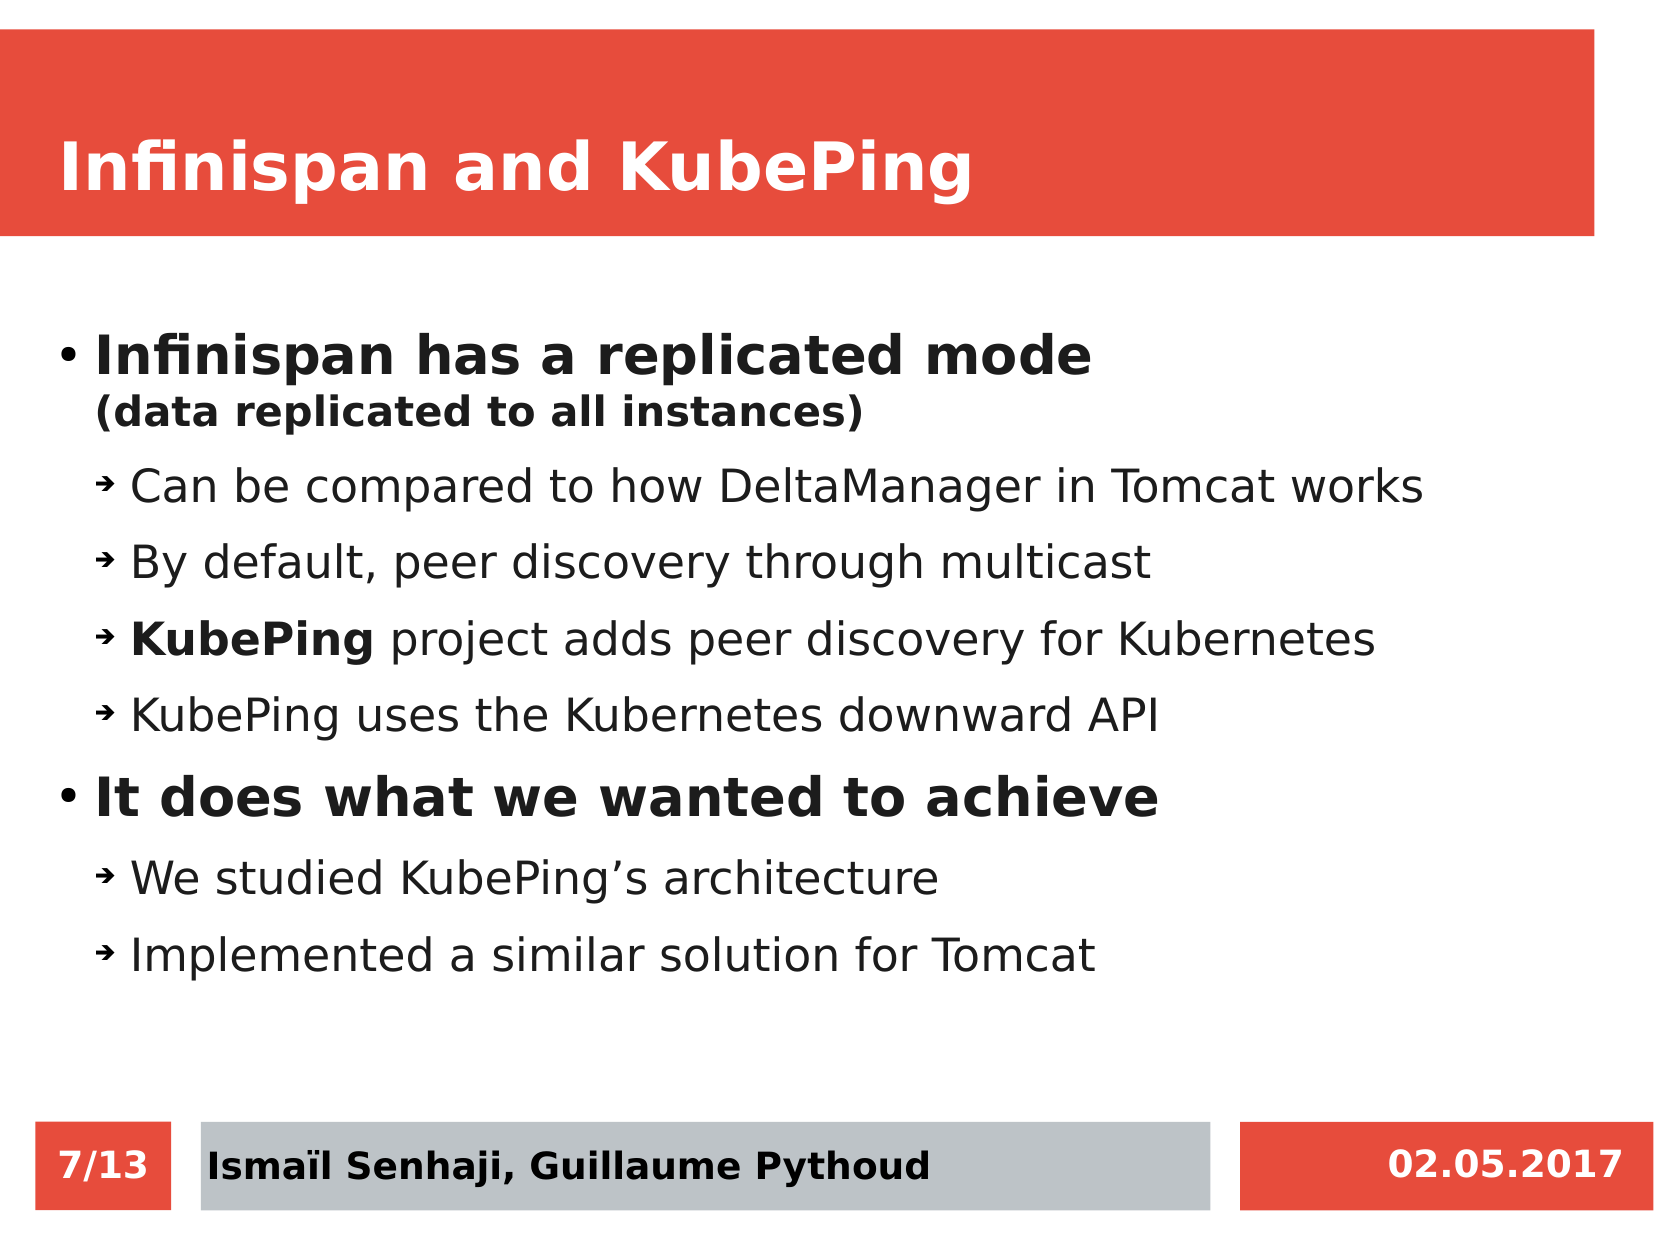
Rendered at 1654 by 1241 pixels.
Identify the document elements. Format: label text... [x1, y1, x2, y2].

title Infinispan and KubePing [58, 58, 1595, 207]
list Infinispan has a replicated mode (data replicated to all instances) Can be compared to how DeltaManager in Tomcat works By default, peer discovery through multicast KubePing project adds peer discovery for Kubernetes KubePing uses the Kubernetes downward API It does what we wanted to achieve We studied KubePing’s architecture Implemented a similar solution for Tomcat [58, 324, 1565, 1093]
